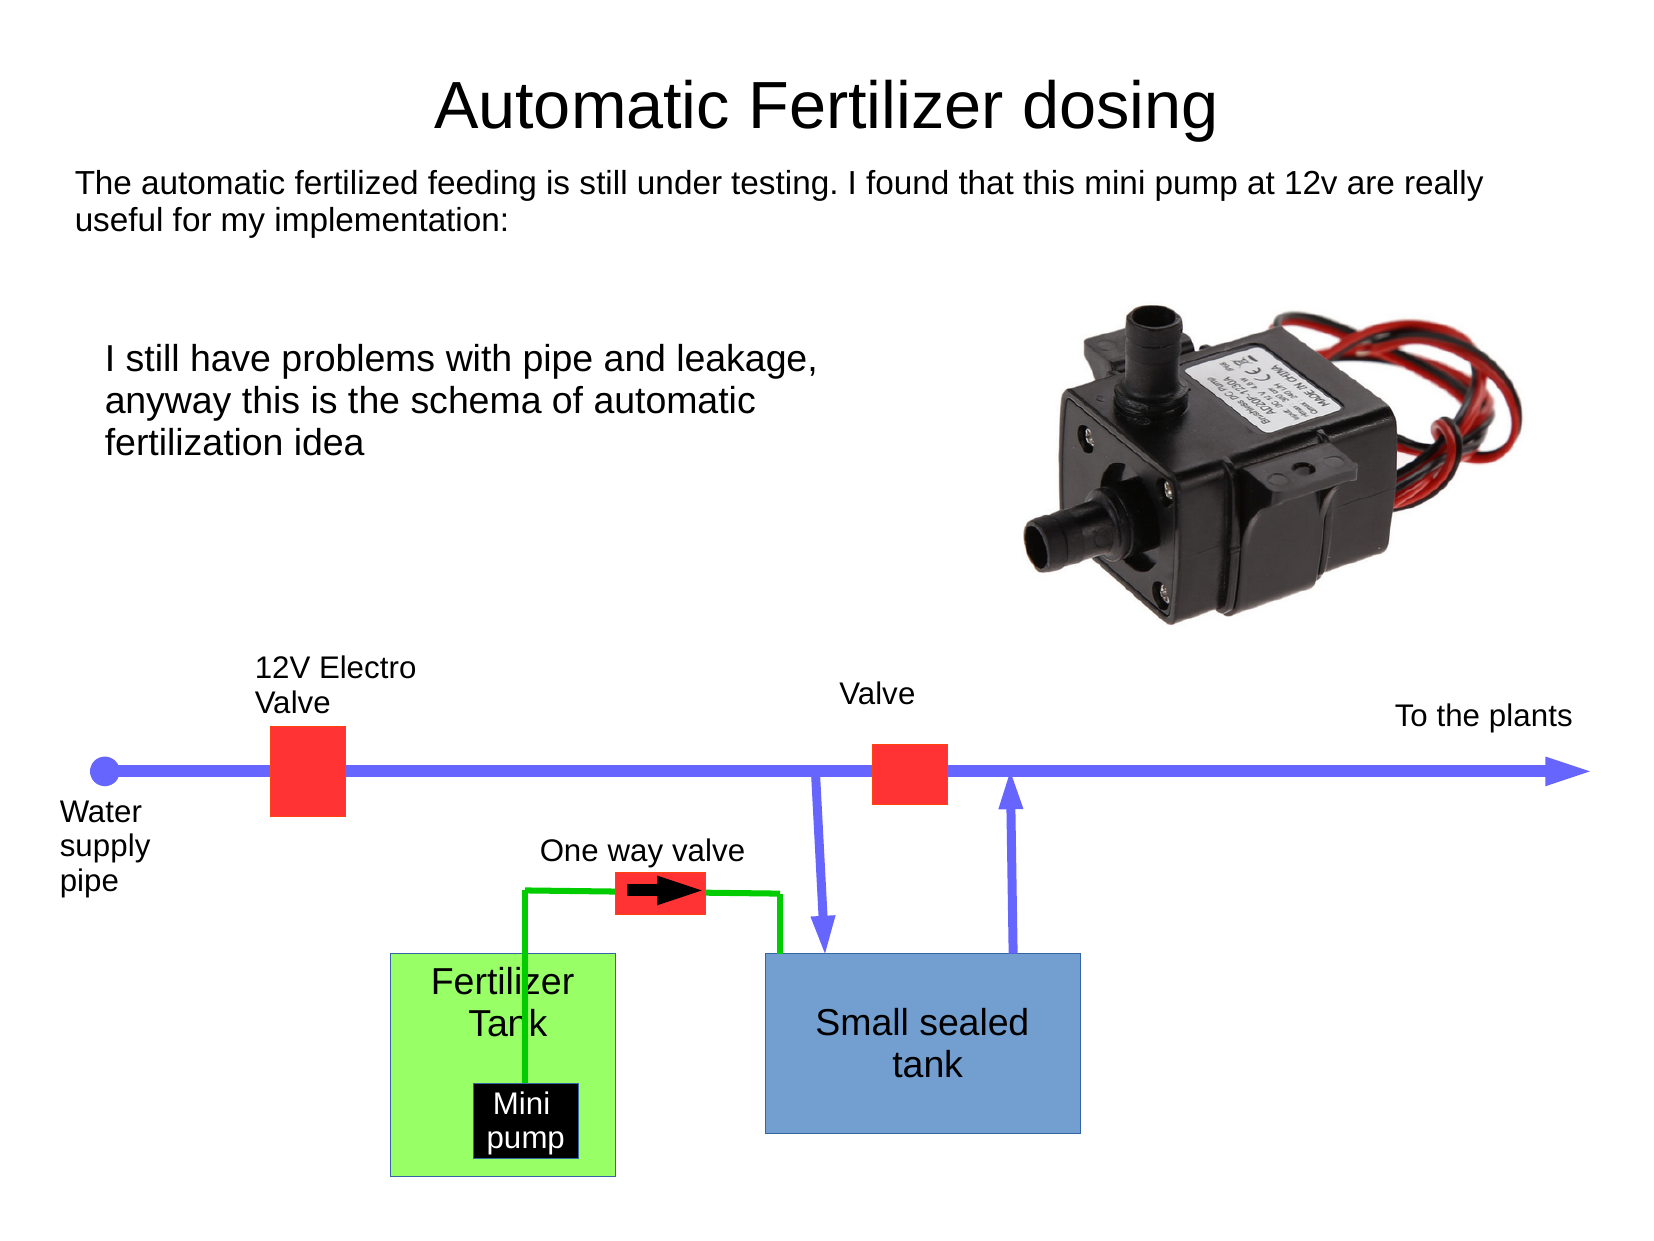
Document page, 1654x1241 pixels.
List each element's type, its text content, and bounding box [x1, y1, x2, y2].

text_box I still have problems with pipe and leakage, anyway this is the schema of automatic fertilization idea [90, 330, 841, 471]
text_box To the plants [1380, 691, 1606, 742]
text_box [615, 877, 706, 915]
text_box Mini pump [473, 1083, 579, 1159]
text_box [872, 744, 948, 805]
text_box Small sealed tank [765, 953, 1081, 1134]
text_box Valve [815, 669, 951, 720]
text_box The automatic fertilized feeding is still under testing. I found that this mini pump at 12v are really useful for my implementation: [60, 157, 1538, 285]
text_box 12V Electro Valve [240, 642, 466, 729]
title Automatic Fertilizer dosing [82, 45, 1571, 167]
picture [993, 269, 1538, 646]
text_box Water supply pipe [45, 786, 211, 907]
text_box Fertilizer Tank [390, 953, 616, 1177]
text_box One way valve [525, 826, 816, 877]
text_box [270, 726, 346, 817]
